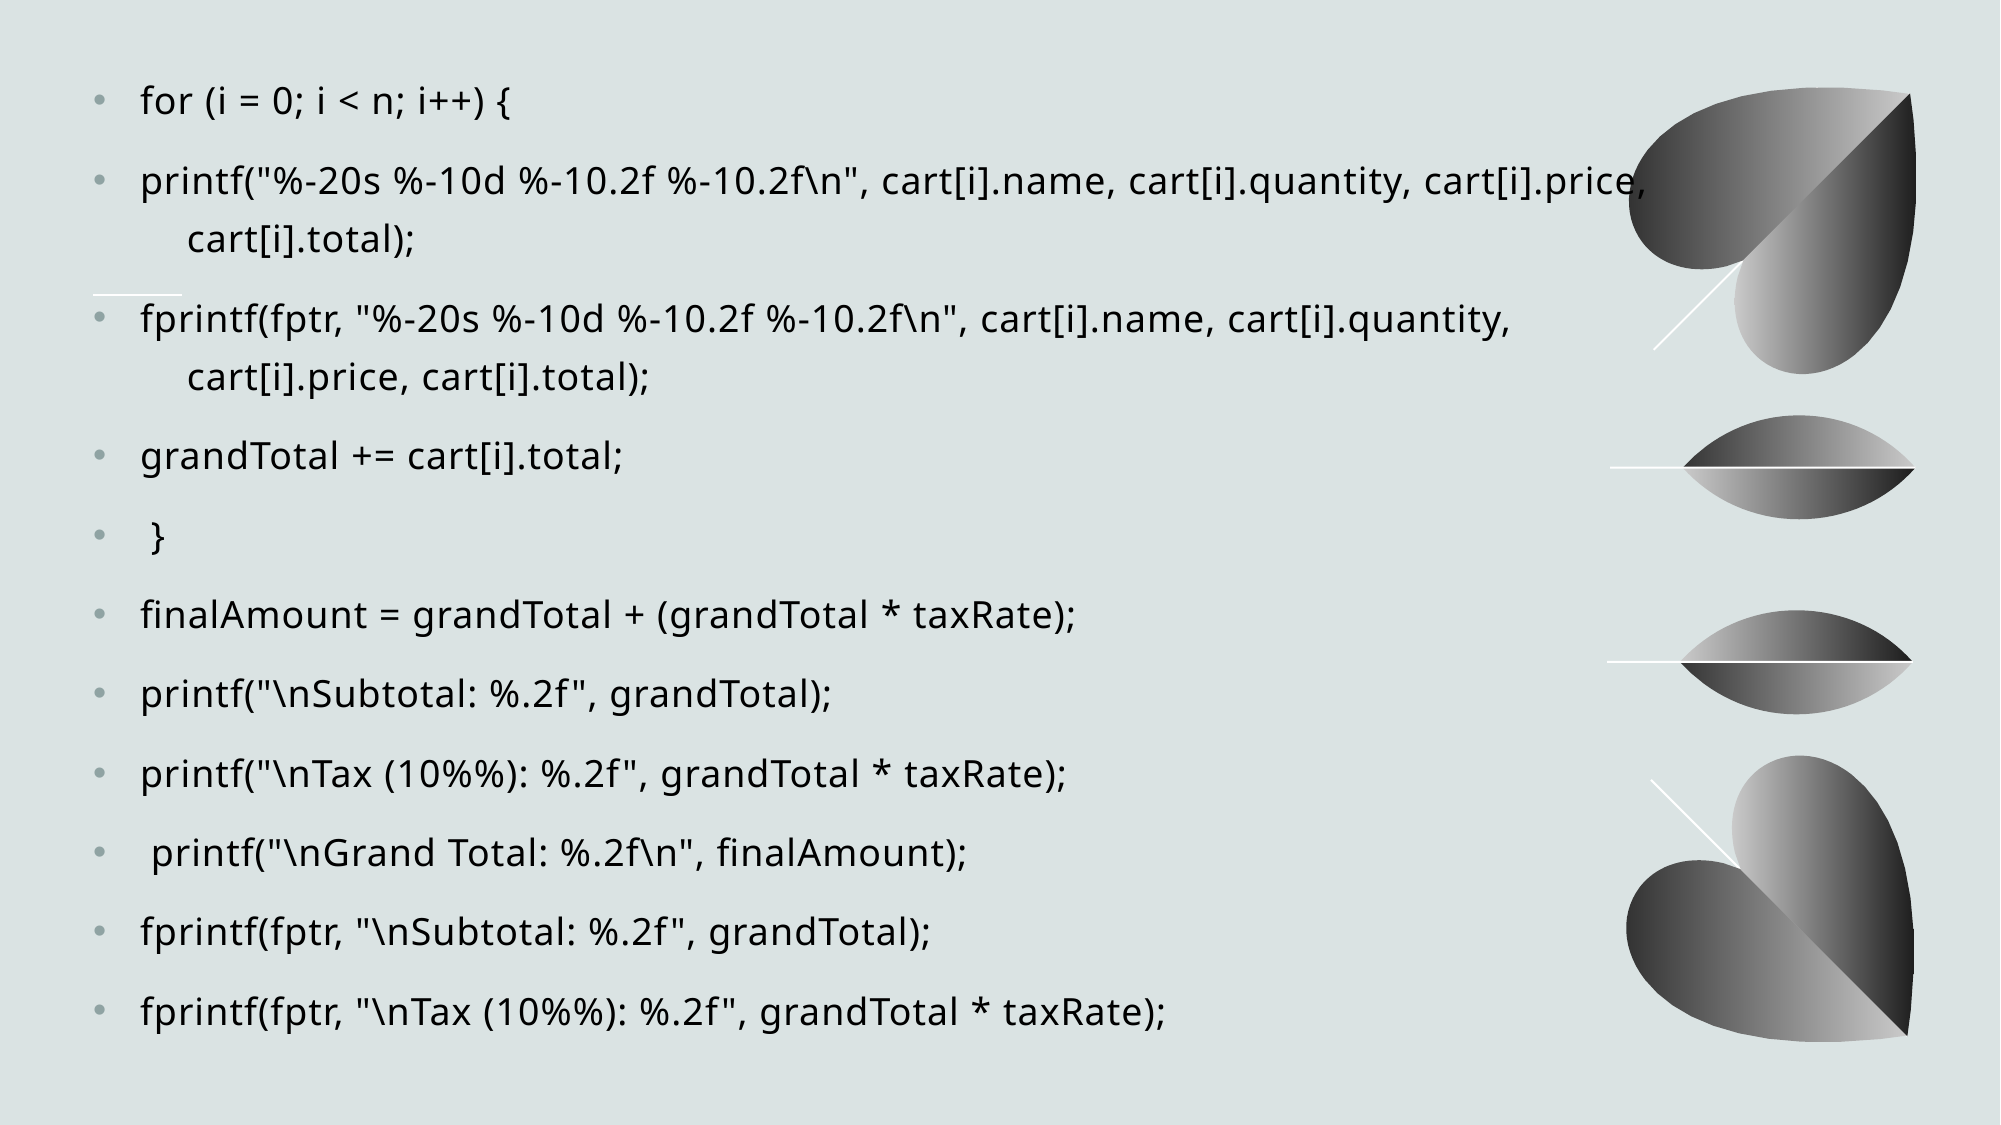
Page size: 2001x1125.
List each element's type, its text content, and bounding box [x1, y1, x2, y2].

list for (i = 0; i < n; i++) { printf("%-20s %-10d %-10.2f %-10.2f\n", cart[i].name, cart[i].quantity, cart[i].price, cart[i].total); fprintf(fptr, "%-20s %-10d %-10.2f %-10.2f\n", cart[i].name, cart[i].quantity, cart[i].price, cart[i].total); grandTotal += cart[i].total; } finalAmount = grandTotal + (grandTotal * taxRate); printf("\nSubtotal: %.2f", grandTotal); printf("\nTax (10%%): %.2f", grandTotal * taxRate); printf("\nGrand Total: %.2f\n", finalAmount); fprintf(fptr, "\nSubtotal: %.2f", grandTotal); fprintf(fptr, "\nTax (10%%): %.2f", grandTotal * taxRate); [93, 56, 1710, 1071]
